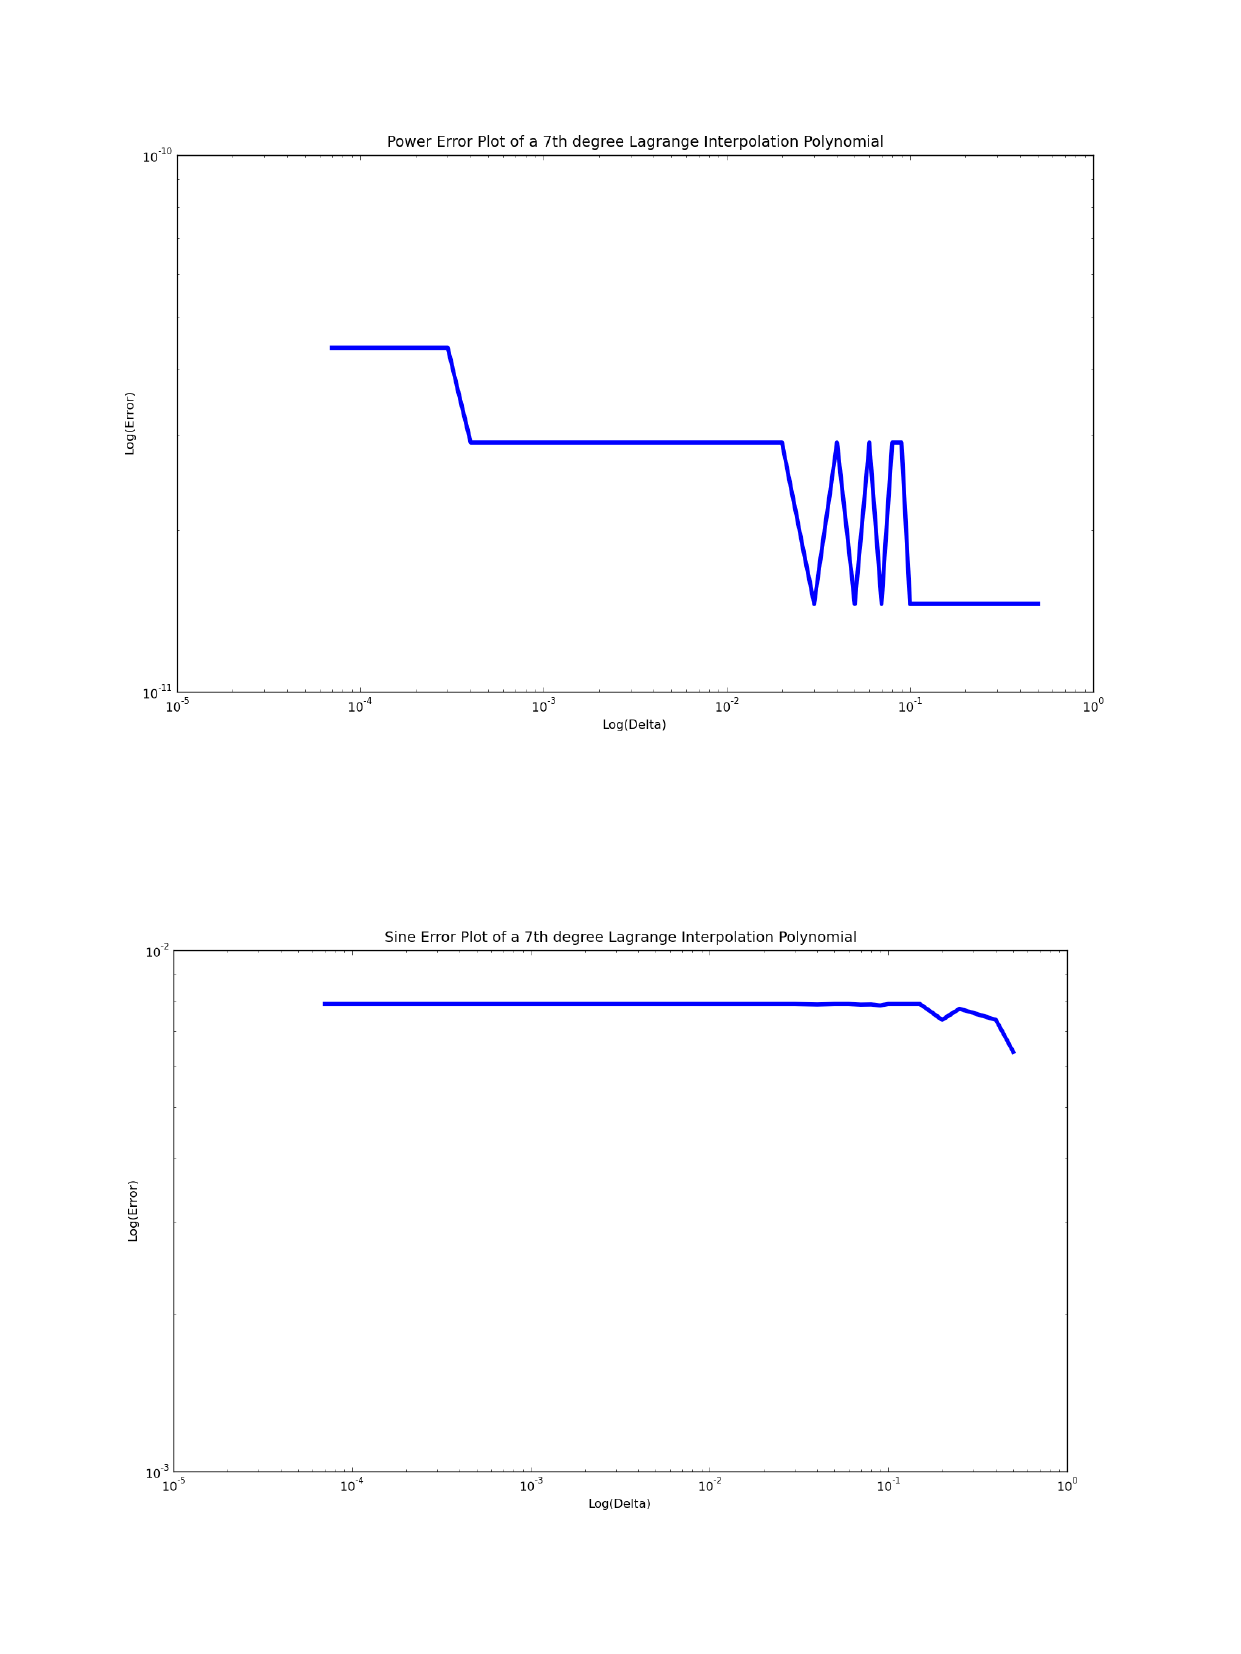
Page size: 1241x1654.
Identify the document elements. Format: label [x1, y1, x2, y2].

picture [29, 88, 1211, 758]
picture [29, 885, 1182, 1536]
